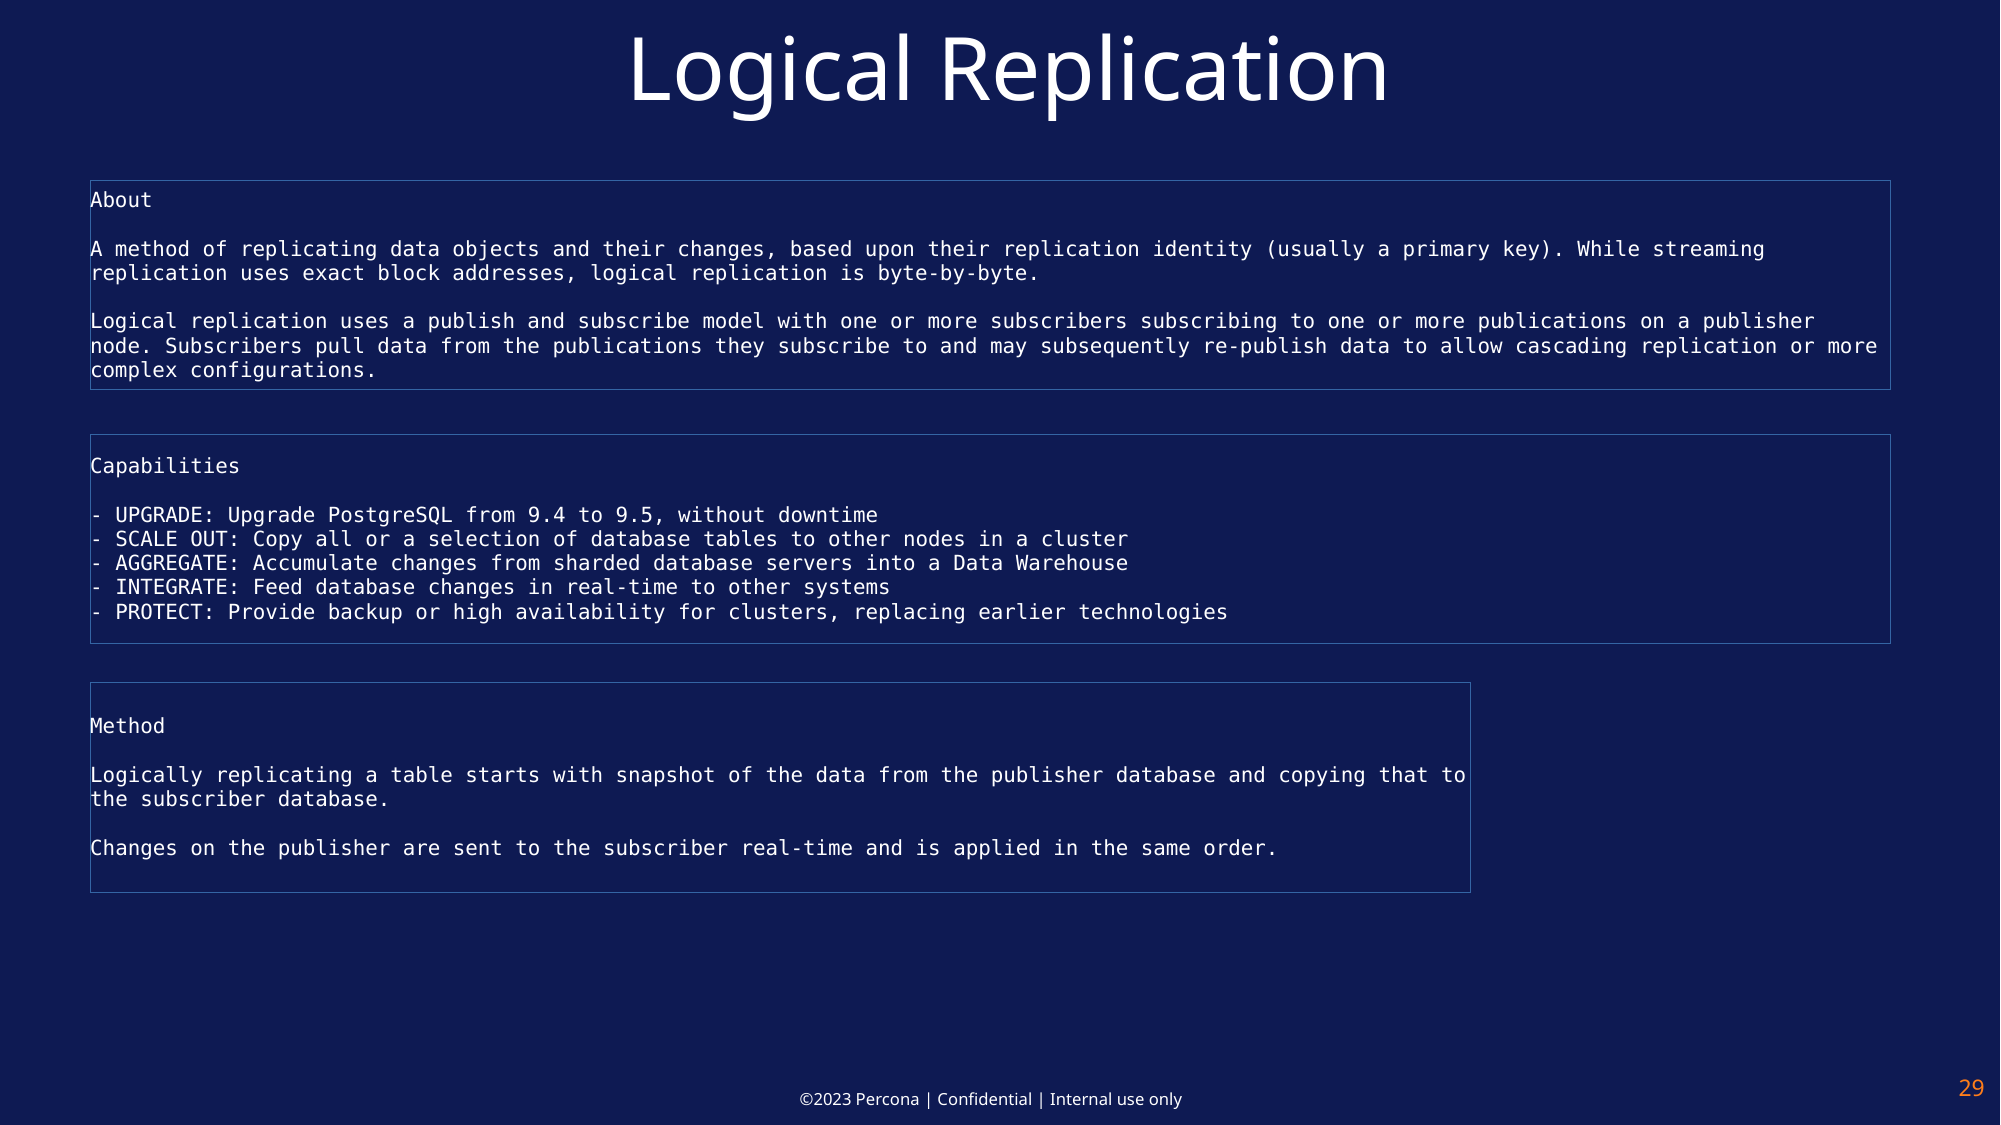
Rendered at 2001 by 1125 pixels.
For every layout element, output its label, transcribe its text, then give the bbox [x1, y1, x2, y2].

title Method Logically replicating a table starts with snapshot of the data from the publisher database and copying that to the subscriber database. Changes on the publisher are sent to the subscriber real-time and is applied in the same order. [90, 682, 1471, 893]
text_box <number> [1748, 1059, 2000, 1120]
list Logical Replication [570, 15, 1449, 142]
title About A method of replicating data objects and their changes, based upon their replication identity (usually a primary key). While streaming replication uses exact block addresses, logical replication is byte-by-byte. Logical replication uses a publish and subscribe model with one or more subscribers subscribing to one or more publications on a publisher node. Subscribers pull data from the publications they subscribe to and may subsequently re-publish data to allow cascading replication or more complex configurations. [90, 180, 1891, 390]
title Capabilities - UPGRADE: Upgrade PostgreSQL from 9.4 to 9.5, without downtime - SCALE OUT: Copy all or a selection of database tables to other nodes in a cluster - AGGREGATE: Accumulate changes from sharded database servers into a Data Warehouse - INTEGRATE: Feed database changes in real-time to other systems - PROTECT: Provide backup or high availability for clusters, replacing earlier technologies [90, 434, 1891, 644]
